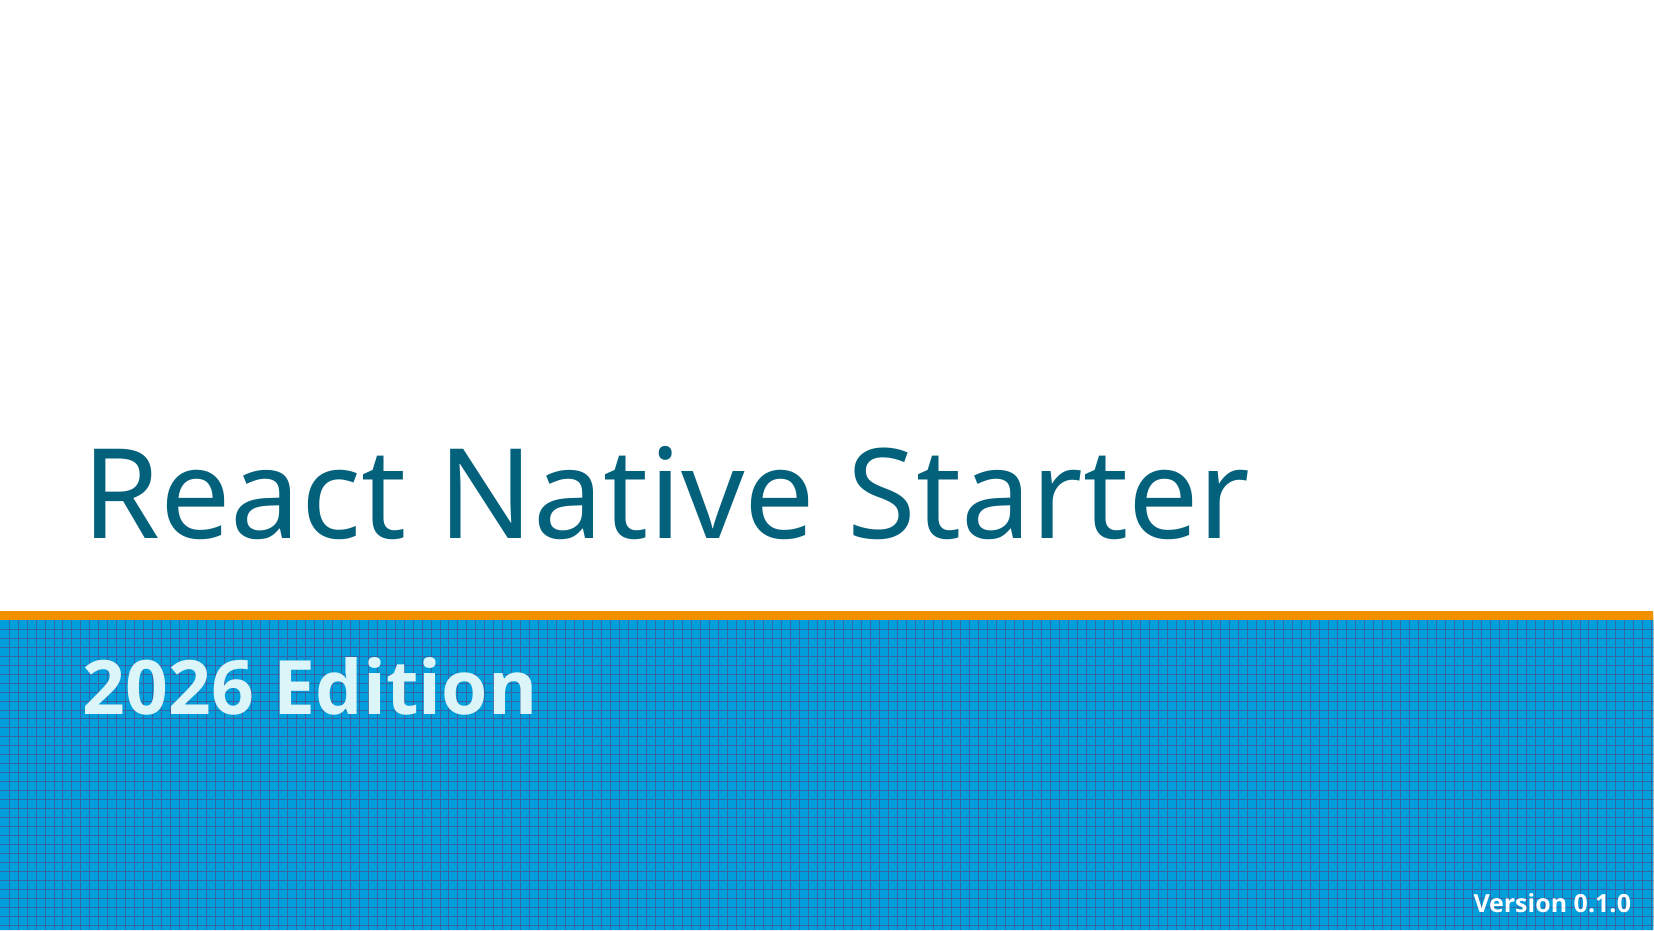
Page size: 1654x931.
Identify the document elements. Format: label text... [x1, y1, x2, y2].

subtitle 2026 Edition [82, 634, 1571, 827]
text_box Version 0.1.0 [1467, 862, 1651, 931]
title React Native Starter [82, 44, 1571, 576]
